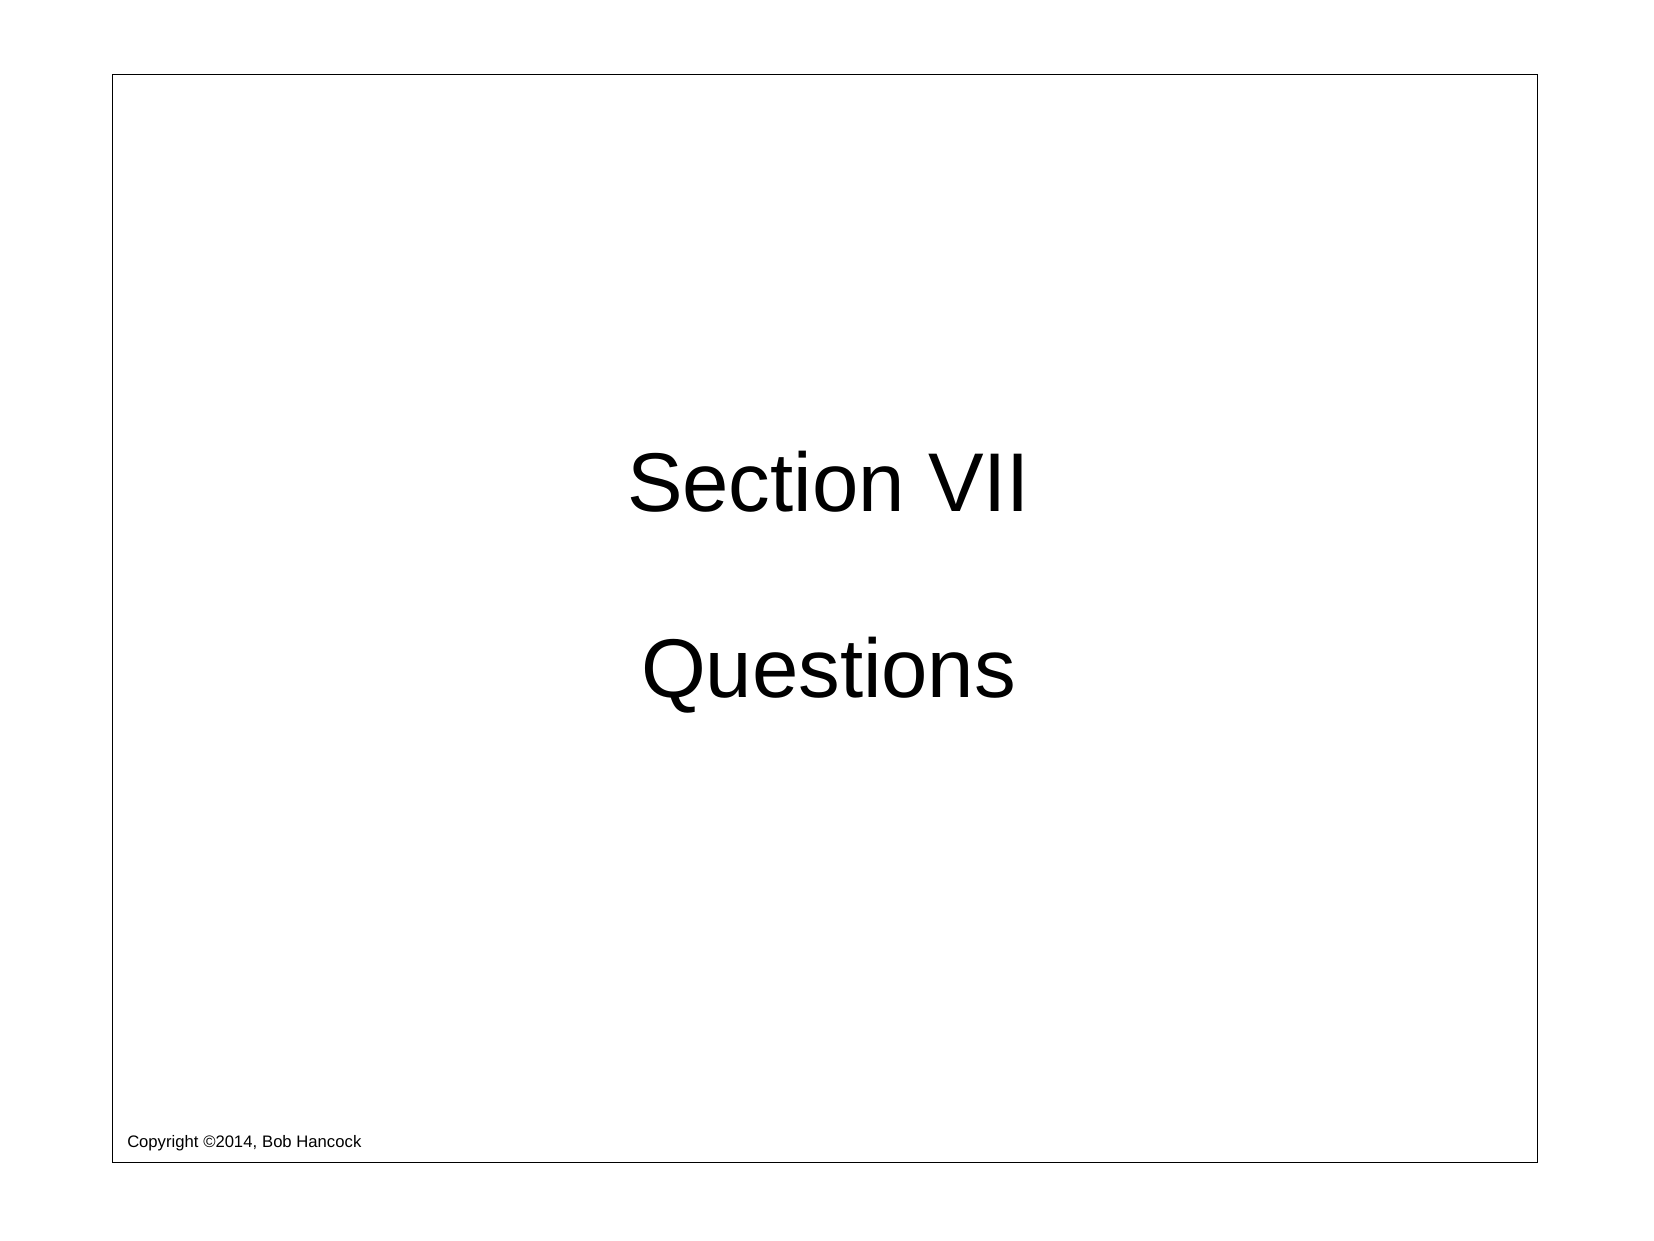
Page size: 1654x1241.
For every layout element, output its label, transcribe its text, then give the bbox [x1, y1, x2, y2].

subtitle Section VII Questions [251, 164, 1407, 1099]
text_box Copyright ©2014, Bob Hancock [112, 1125, 376, 1159]
